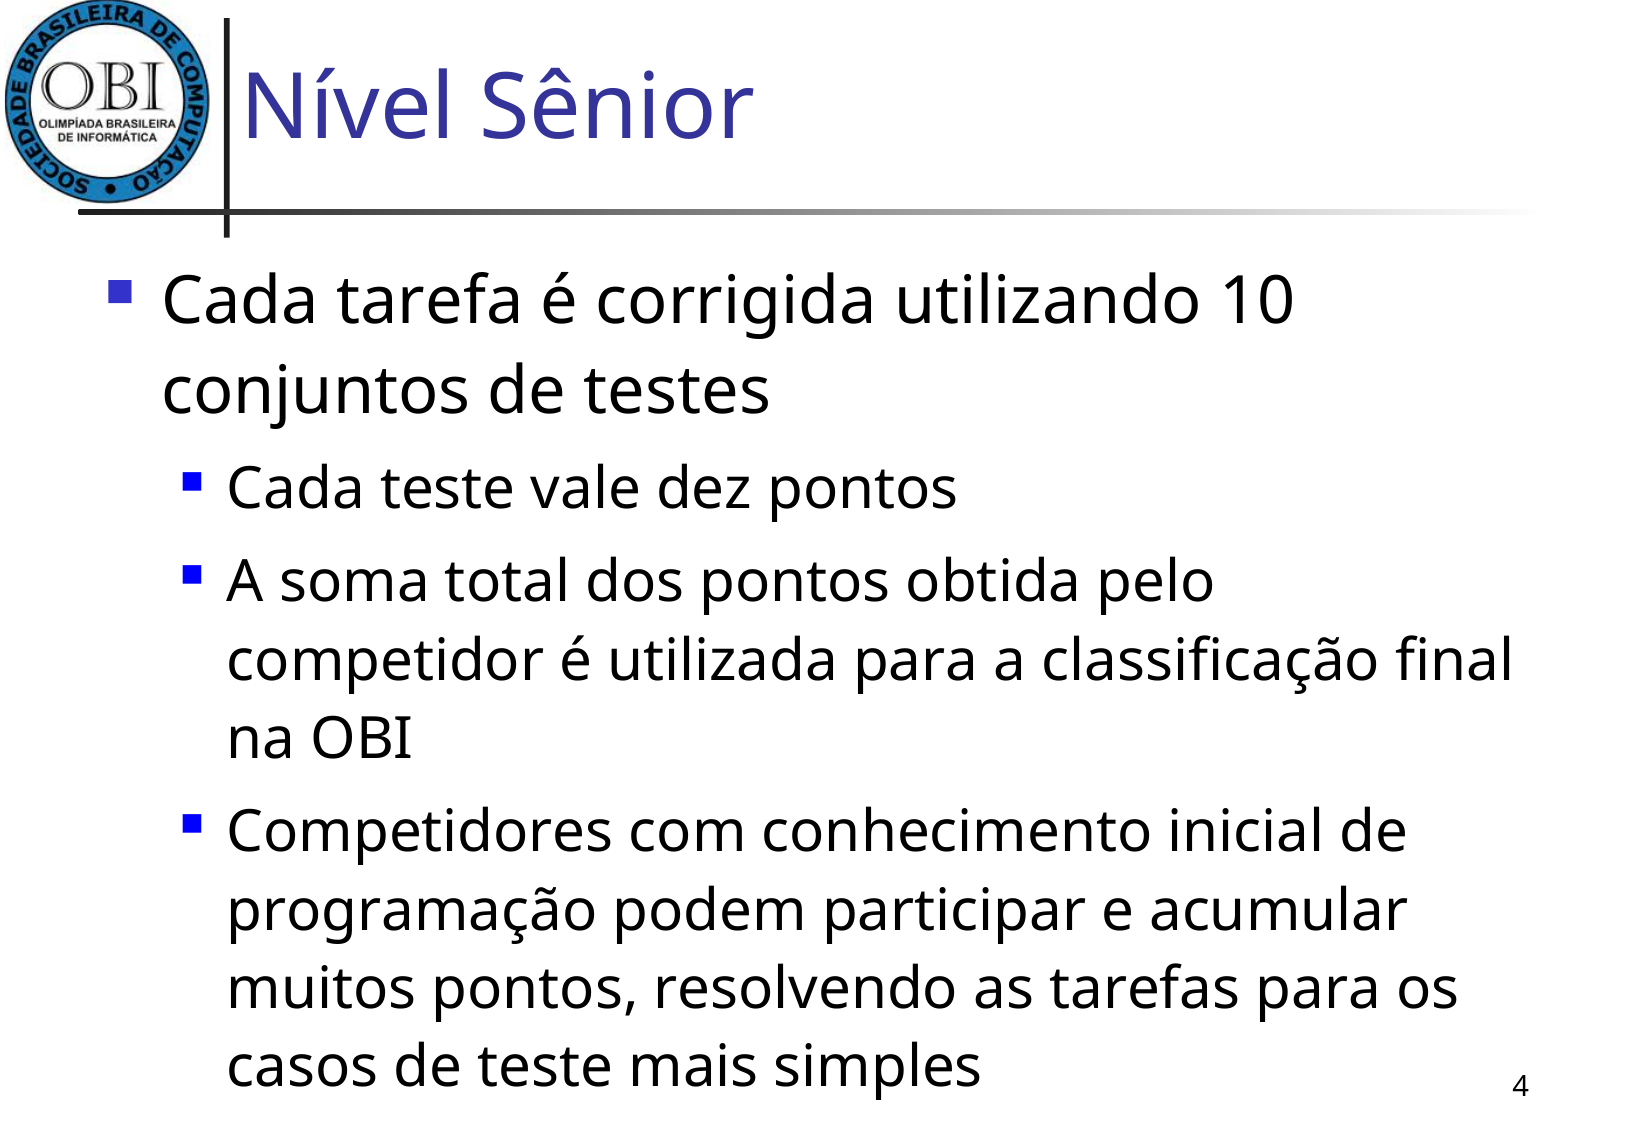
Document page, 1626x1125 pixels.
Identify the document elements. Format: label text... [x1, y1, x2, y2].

picture [4, 0, 211, 204]
list Cada tarefa é corrigida utilizando 10 conjuntos de testes Cada teste vale dez pontos A soma total dos pontos obtida pelo competidor é utilizada para a classificação final na OBI Competidores com conhecimento inicial de programação podem participar e acumular muitos pontos, resolvendo as tarefas para os casos de teste mais simples [105, 252, 1538, 1034]
title Nível Sênior [240, 0, 1538, 208]
